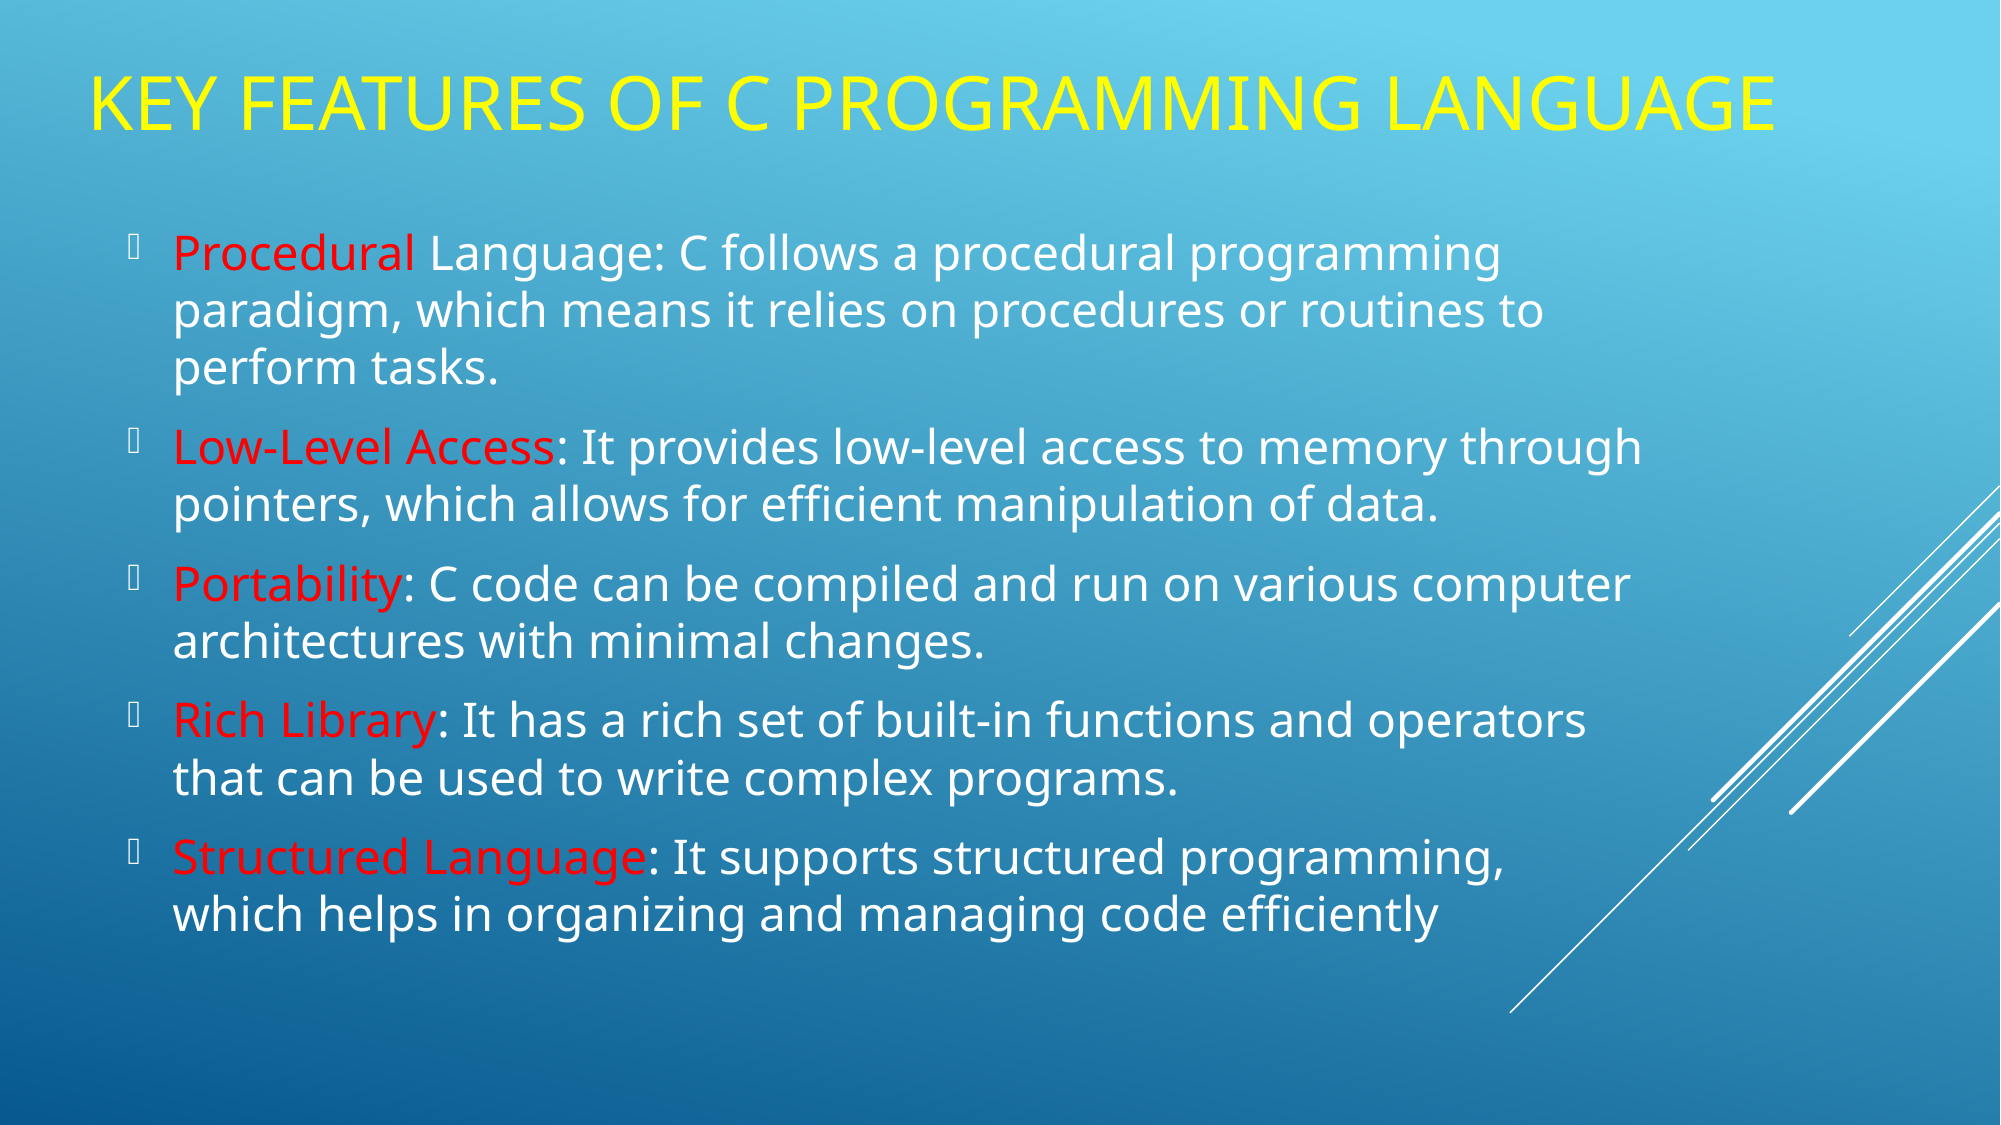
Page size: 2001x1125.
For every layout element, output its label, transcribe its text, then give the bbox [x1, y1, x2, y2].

list Procedural Language: C follows a procedural programming paradigm, which means it relies on procedures or routines to perform tasks. Low-Level Access: It provides low-level access to memory through pointers, which allows for efficient manipulation of data. Portability: C code can be compiled and run on various computer architectures with minimal changes. Rich Library: It has a rich set of built-in functions and operators that can be used to write complex programs. Structured Language: It supports structured programming, which helps in organizing and managing code efficiently [112, 214, 1664, 1015]
title Key Features of C Programming Language [72, 16, 1853, 185]
